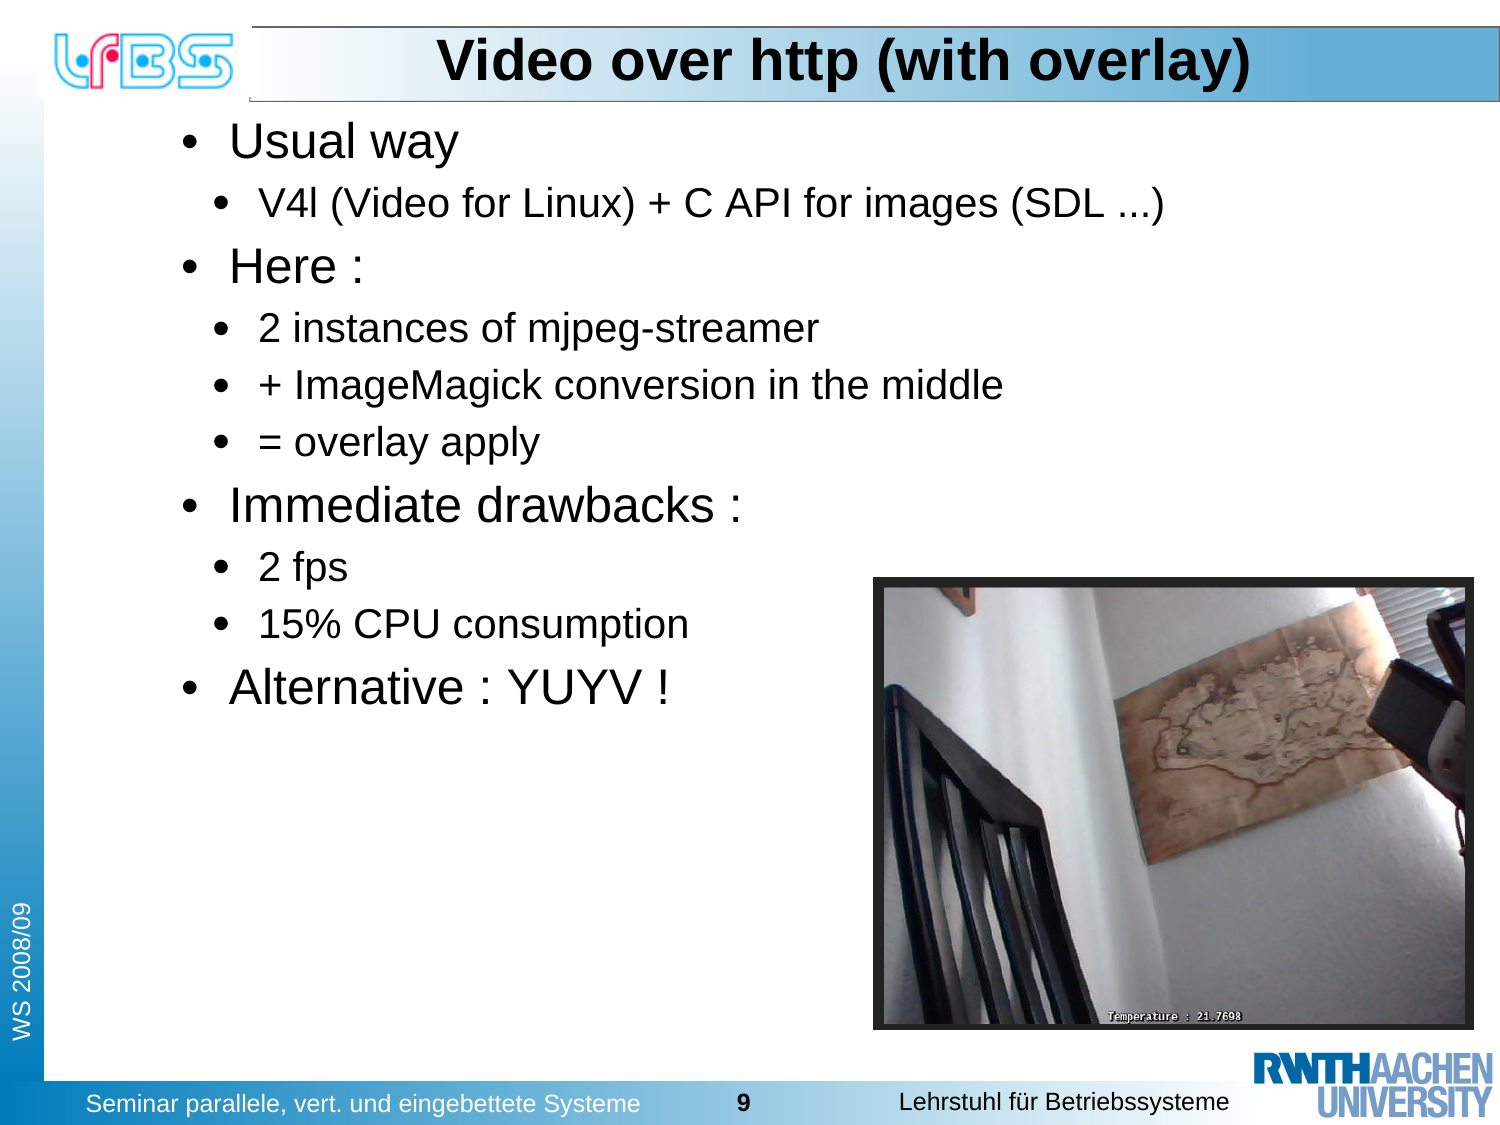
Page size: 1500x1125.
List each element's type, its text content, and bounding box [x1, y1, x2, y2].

picture [1254, 1052, 1493, 1118]
title Video over http (with overlay) [242, 0, 1447, 113]
picture [873, 577, 1474, 1030]
list Usual way V4l (Video for Linux) + C API for images (SDL ...) Here : 2 instances of mjpeg-streamer + ImageMagick conversion in the middle = overlay apply Immediate drawbacks : 2 fps 15% CPU consumption Alternative : YUYV ! [133, 113, 1459, 1071]
picture [36, 18, 242, 97]
